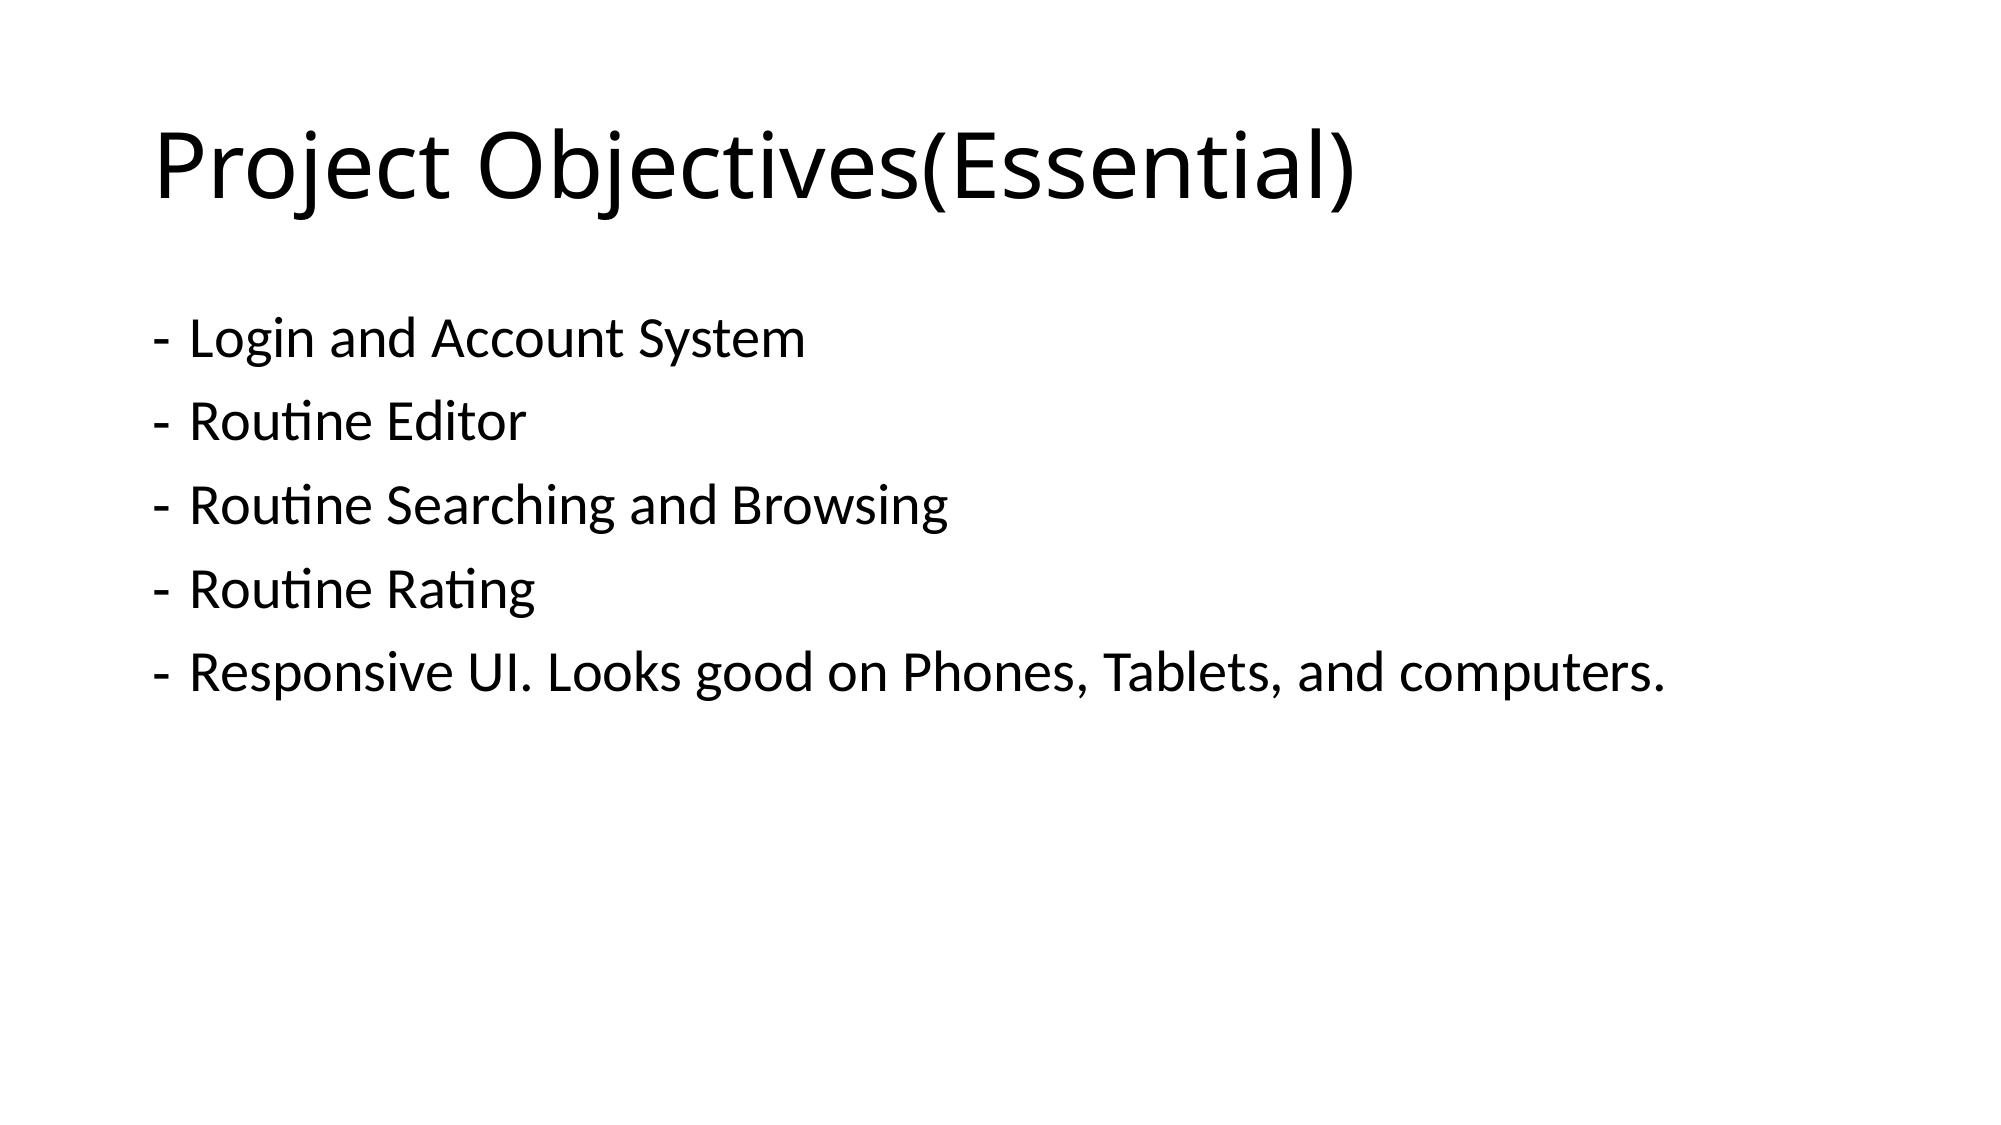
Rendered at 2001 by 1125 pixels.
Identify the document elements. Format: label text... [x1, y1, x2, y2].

title Project Objectives(Essential) [137, 59, 1863, 278]
list Login and Account System Routine Editor Routine Searching and Browsing Routine Rating Responsive UI. Looks good on Phones, Tablets, and computers. [137, 299, 1863, 1014]
